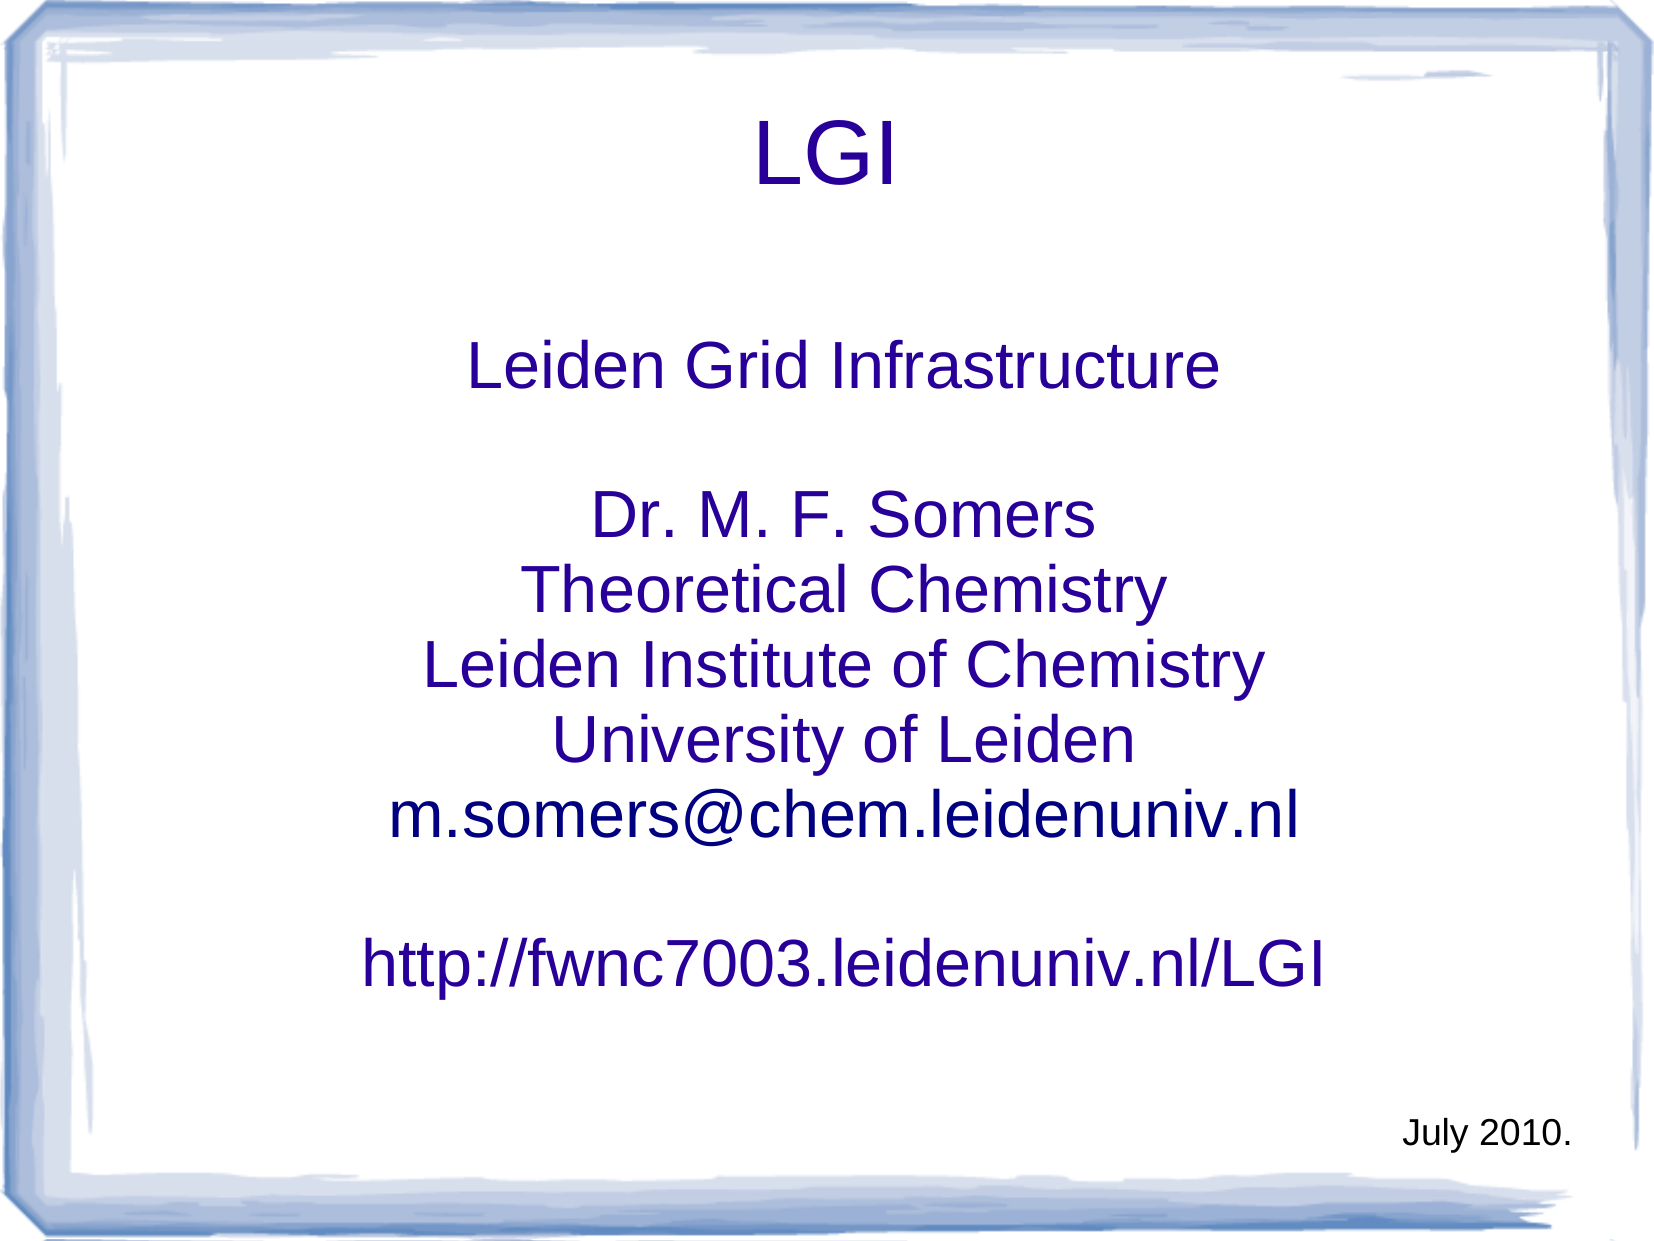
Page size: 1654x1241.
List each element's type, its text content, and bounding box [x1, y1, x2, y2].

text_box July 2010. [1387, 1103, 1613, 1163]
subtitle Leiden Grid Infrastructure Dr. M. F. Somers Theoretical Chemistry Leiden Institute of Chemistry University of Leiden m.somers@chem.leidenuniv.nl http://fwnc7003.leidenuniv.nl/LGI [118, 314, 1571, 1015]
title LGI [82, 49, 1571, 257]
picture [0, 0, 1654, 1241]
